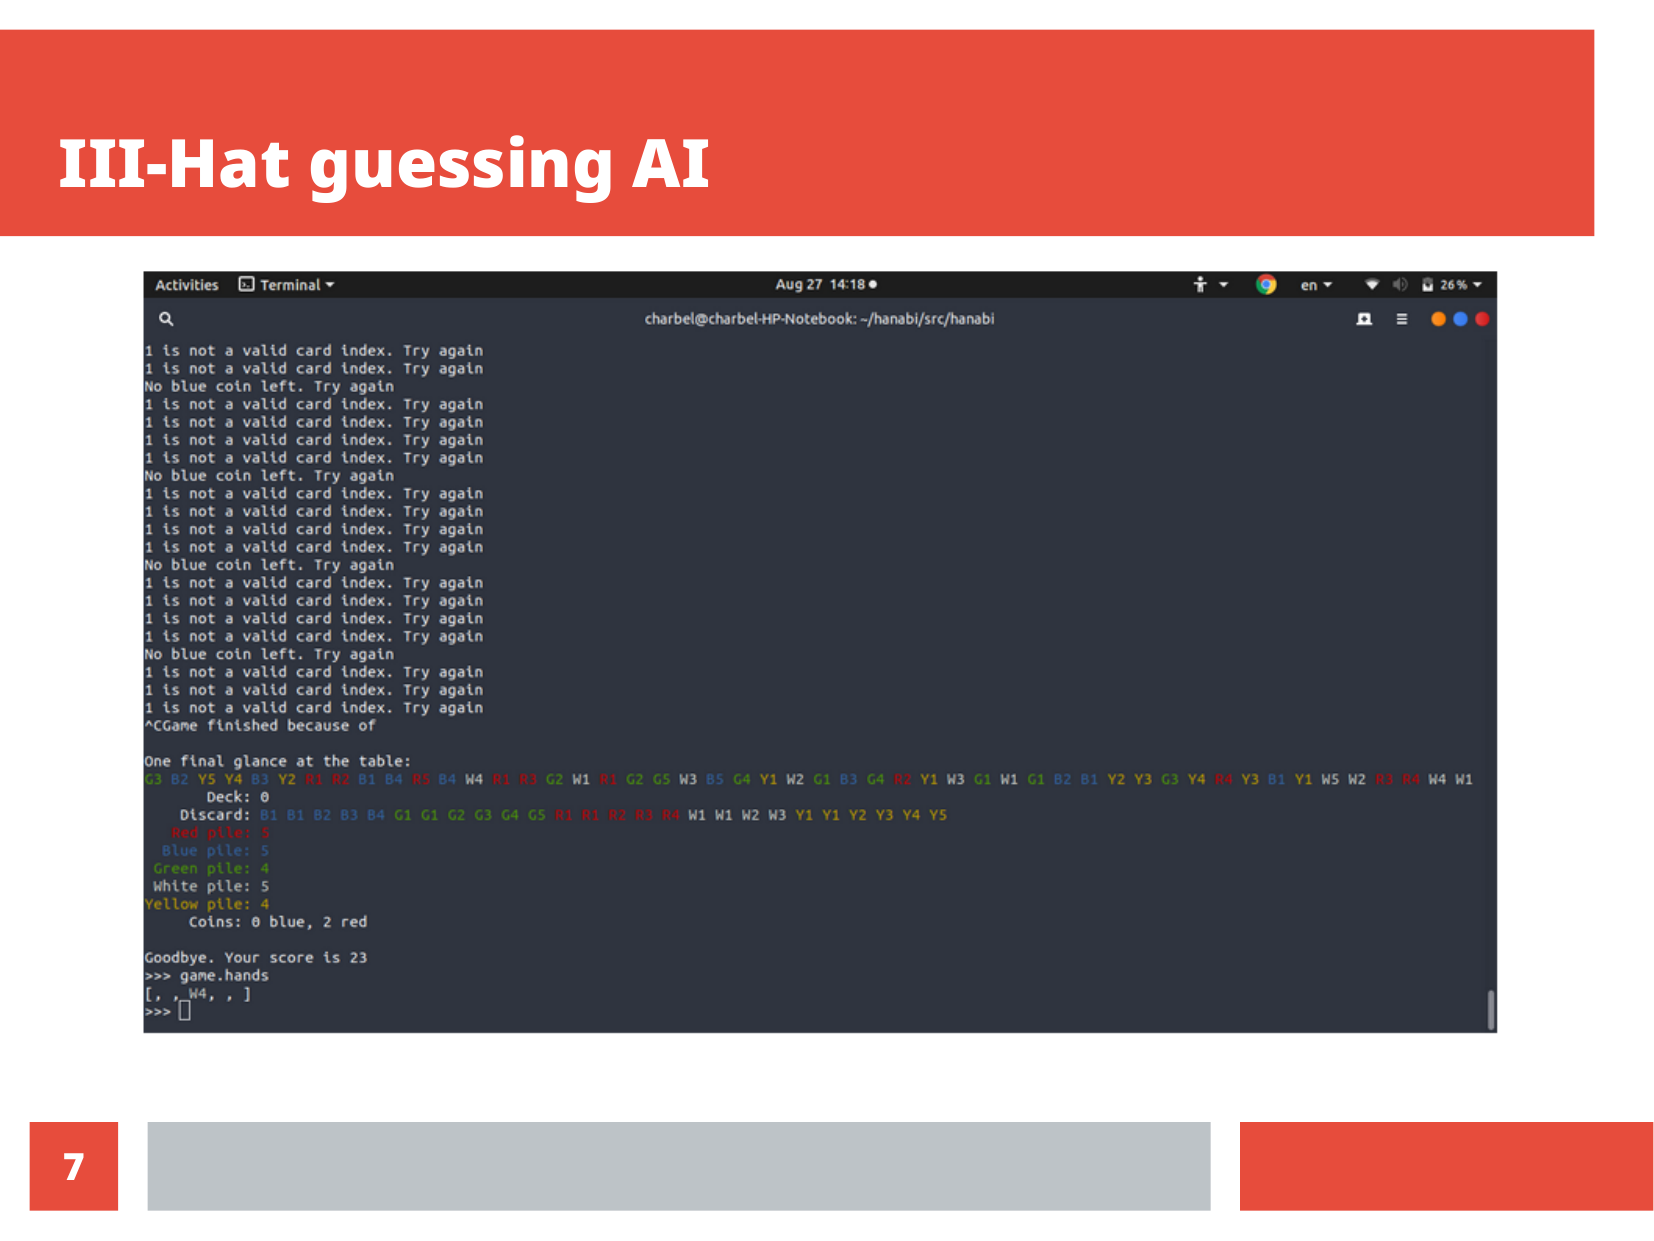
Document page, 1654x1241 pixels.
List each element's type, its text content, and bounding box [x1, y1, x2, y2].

title III-Hat guessing AI [59, 59, 1595, 207]
picture [86, 245, 1524, 1063]
